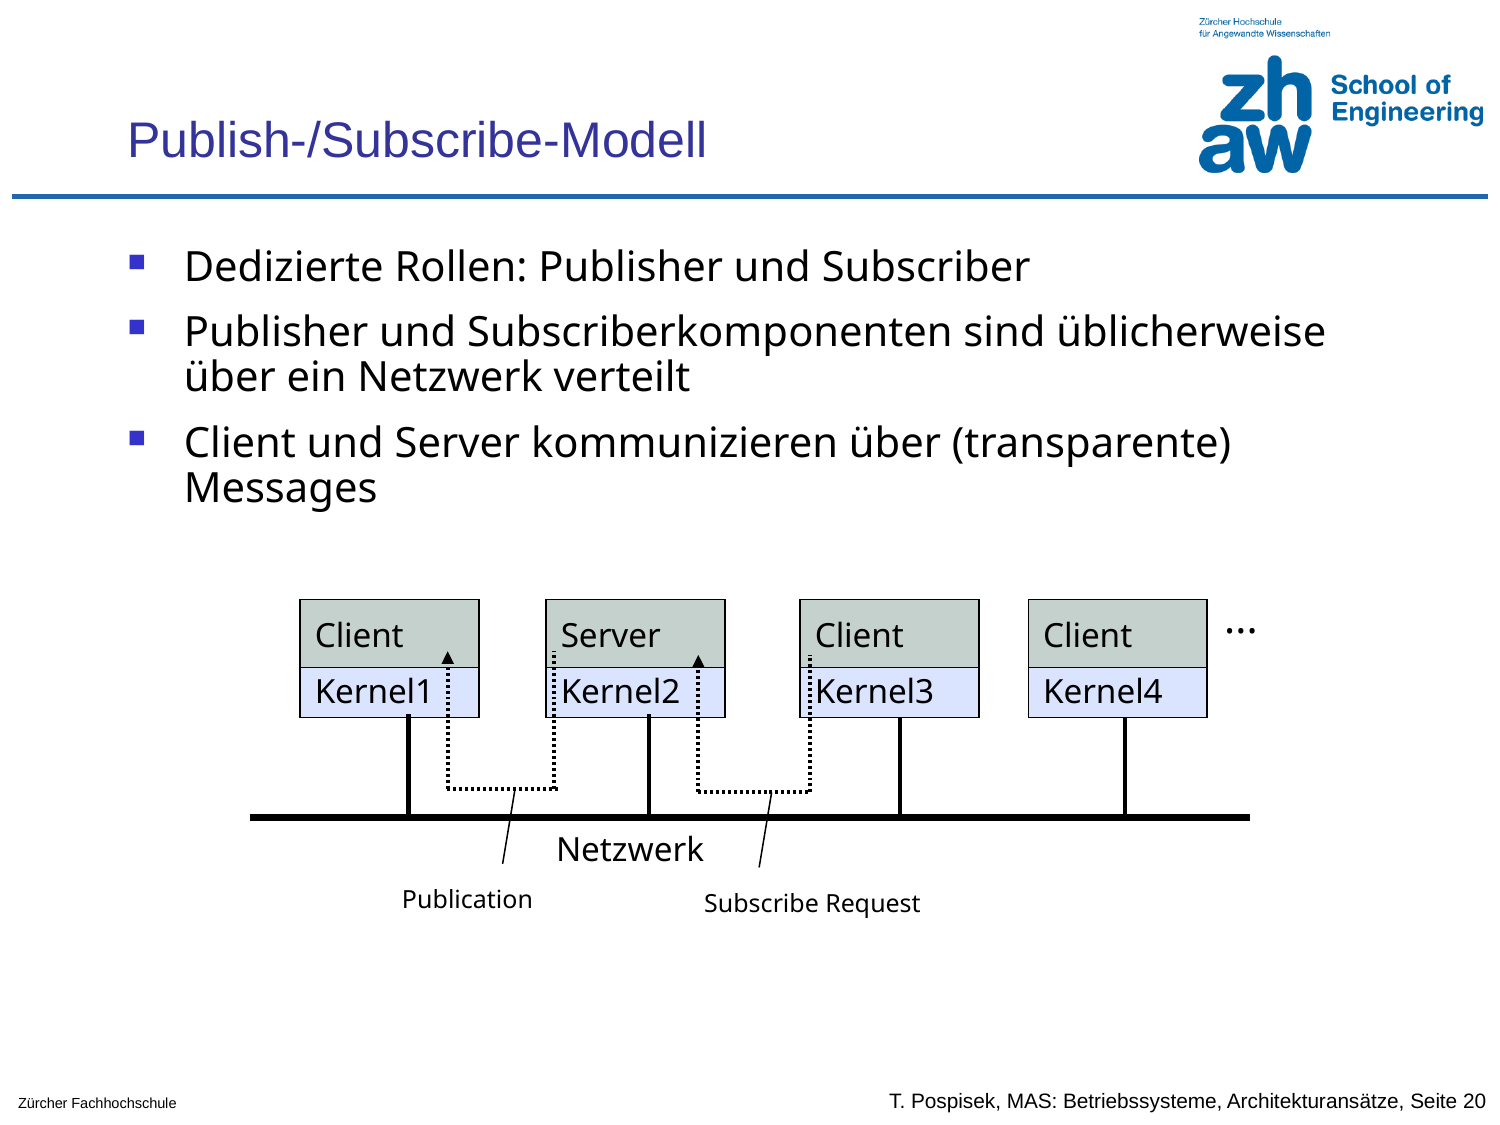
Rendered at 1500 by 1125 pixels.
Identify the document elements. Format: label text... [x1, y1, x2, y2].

text_box ... [1209, 584, 1273, 650]
text_box Kernel3 [800, 667, 979, 718]
text_box Netzwerk [541, 821, 720, 877]
list Dedizierte Rollen: Publisher und Subscriber Publisher und Subscriberkomponenten sind üblicherweise über ein Netzwerk verteilt Client und Server kommunizieren über (transparente) Messages [112, 237, 1363, 313]
text_box Server [546, 599, 725, 667]
text_box Client [800, 599, 979, 667]
text_box Publication [387, 876, 549, 922]
text_box Client [1028, 599, 1208, 667]
text_box Client [300, 599, 479, 667]
title Publish-/Subscribe-Modell [112, 50, 1391, 175]
text_box Kernel1 [300, 667, 479, 718]
text_box Subscribe Request [689, 879, 936, 925]
text_box Kernel2 [546, 667, 725, 718]
picture [1199, 18, 1483, 173]
text_box Kernel4 [1028, 667, 1208, 718]
